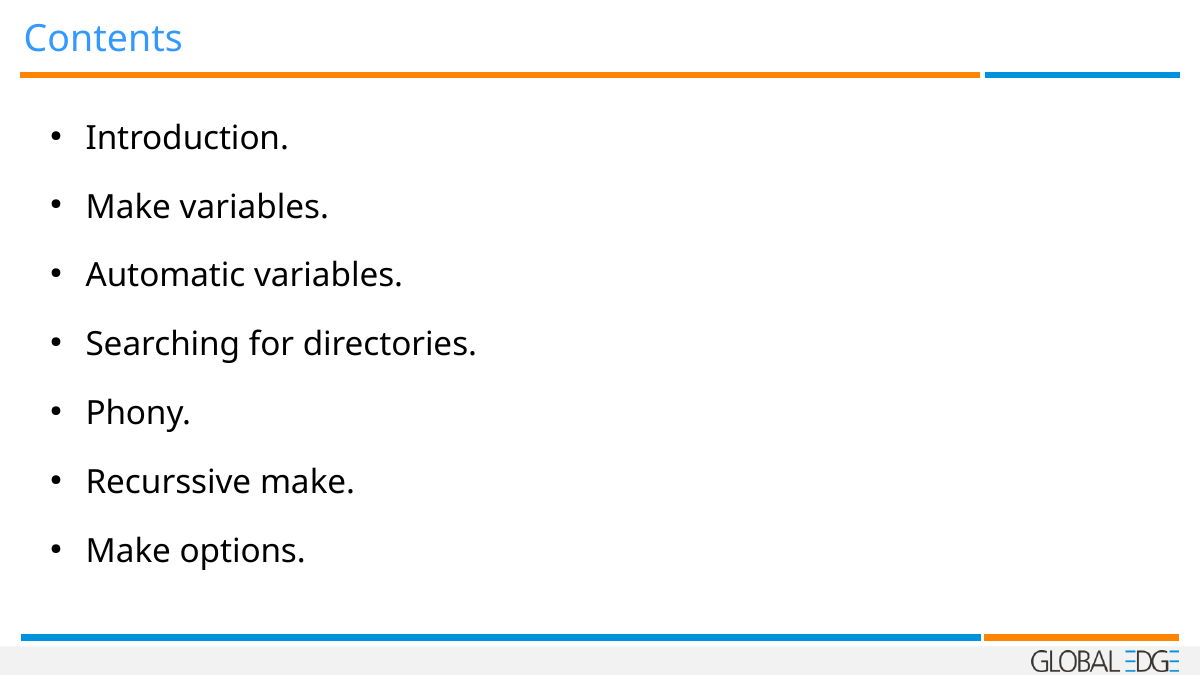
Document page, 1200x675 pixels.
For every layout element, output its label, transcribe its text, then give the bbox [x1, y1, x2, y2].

picture [1031, 650, 1179, 672]
title Contents [12, 9, 1088, 63]
text_box Introduction. Make variables. Automatic variables. Searching for directories. Phony. Recurssive make. Make options. [35, 106, 520, 536]
